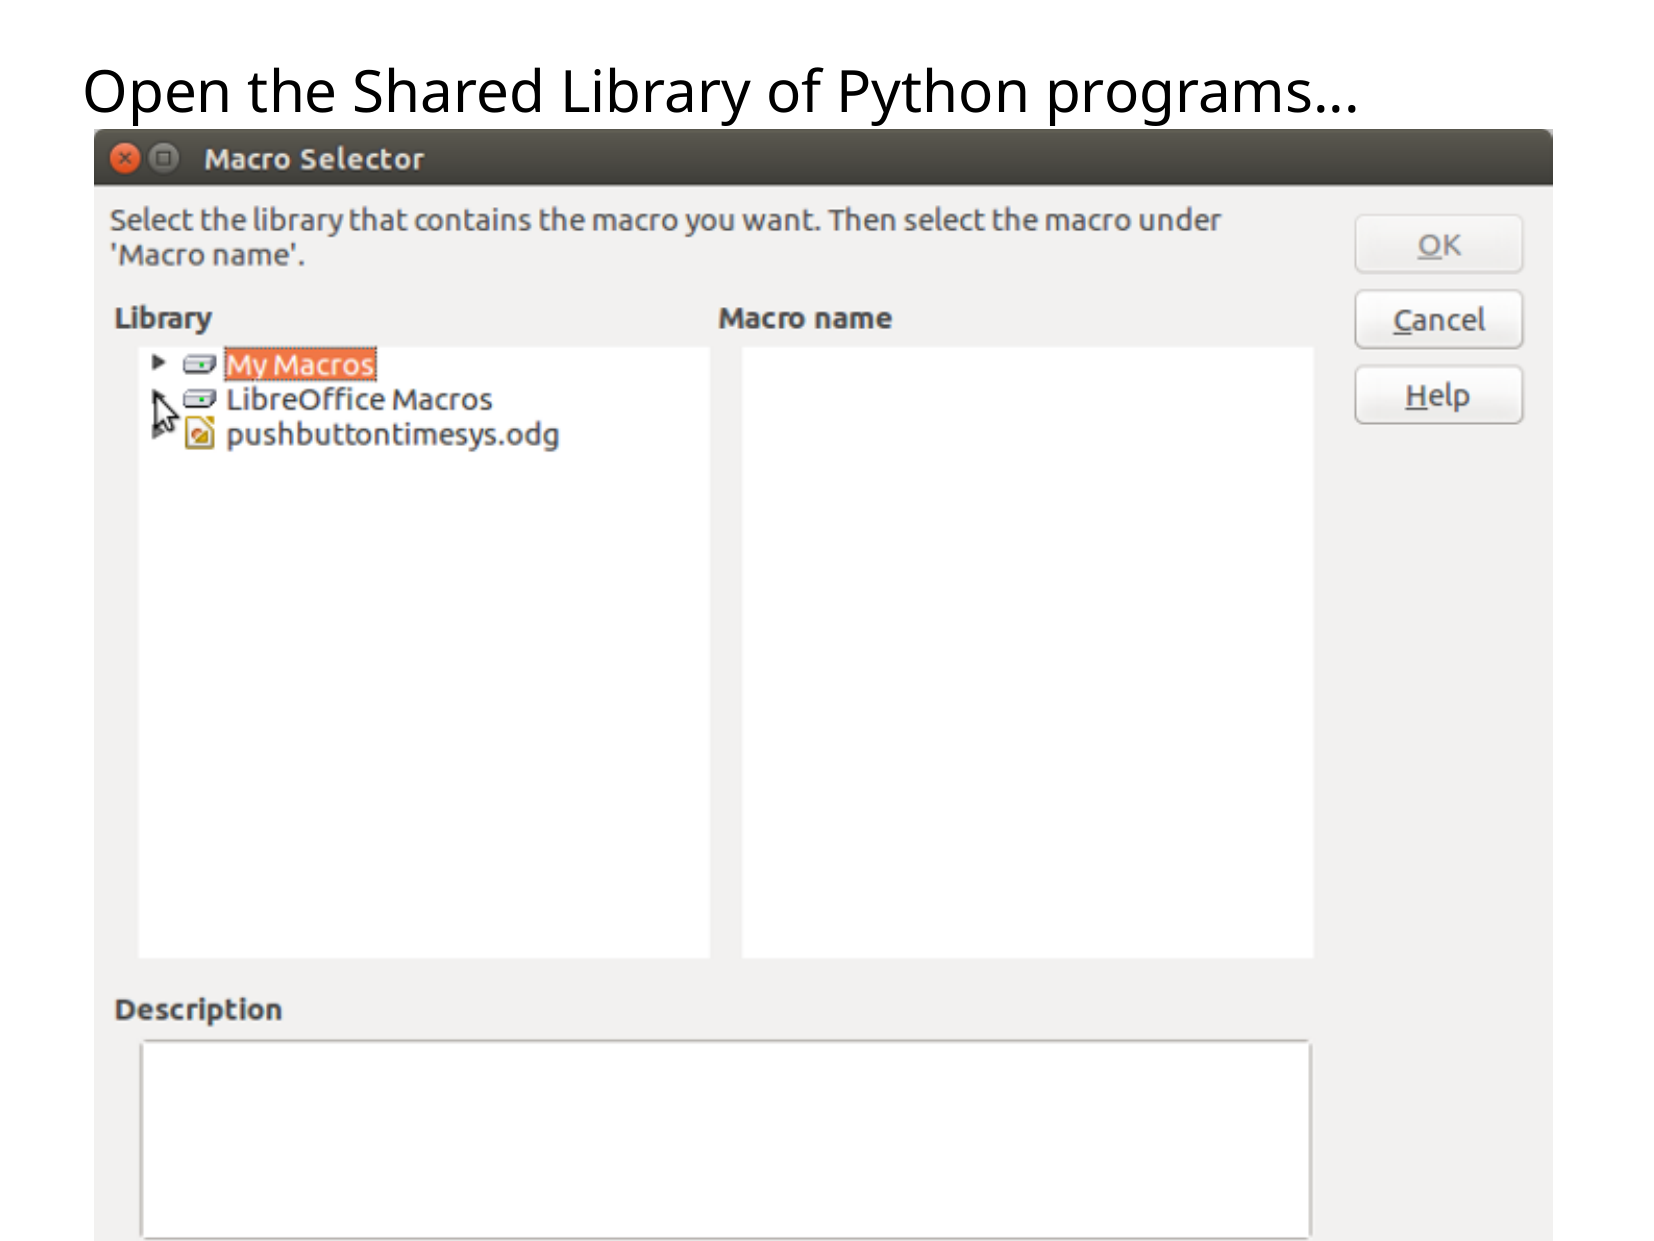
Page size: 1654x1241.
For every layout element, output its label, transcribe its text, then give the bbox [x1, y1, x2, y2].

title Open the Shared Library of Python programs... [82, 49, 1571, 130]
picture [94, 129, 1553, 1241]
